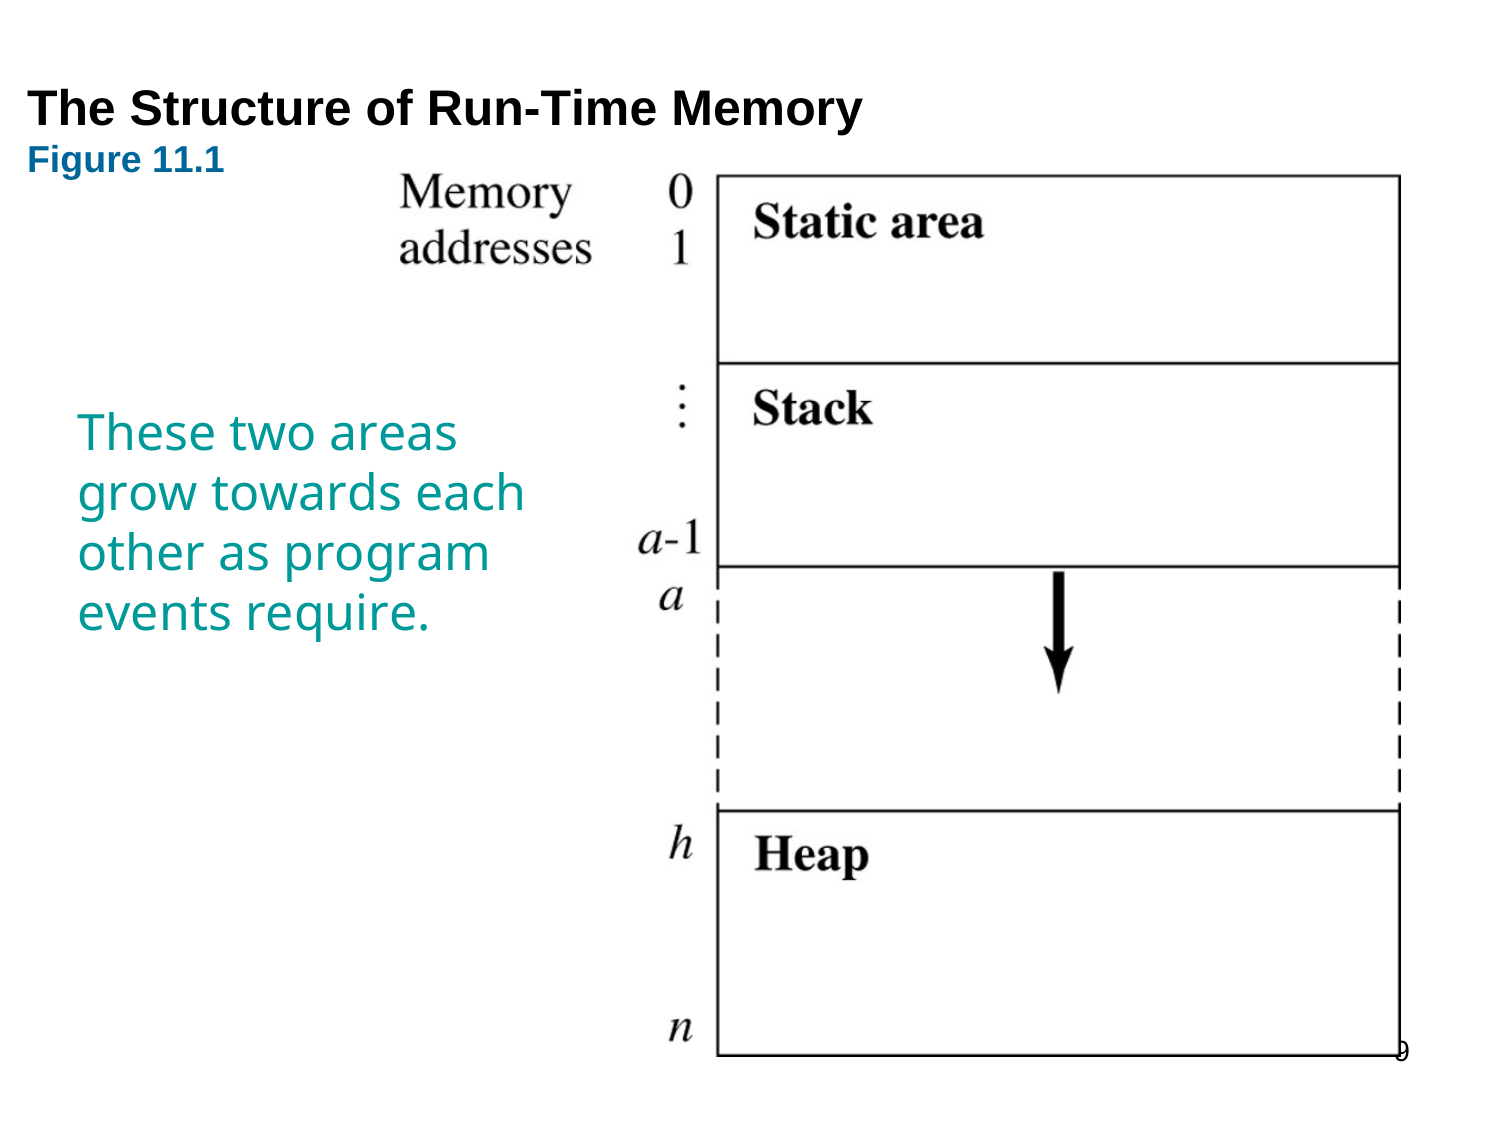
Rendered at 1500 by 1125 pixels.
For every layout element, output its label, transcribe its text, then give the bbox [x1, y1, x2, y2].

text_box <number> [1074, 1024, 1426, 1103]
text_box The Structure of Run-Time Memory Figure 11.1 [12, 67, 879, 188]
text_box These two areas grow towards each other as program events require. [62, 392, 588, 709]
picture [399, 162, 1401, 1058]
